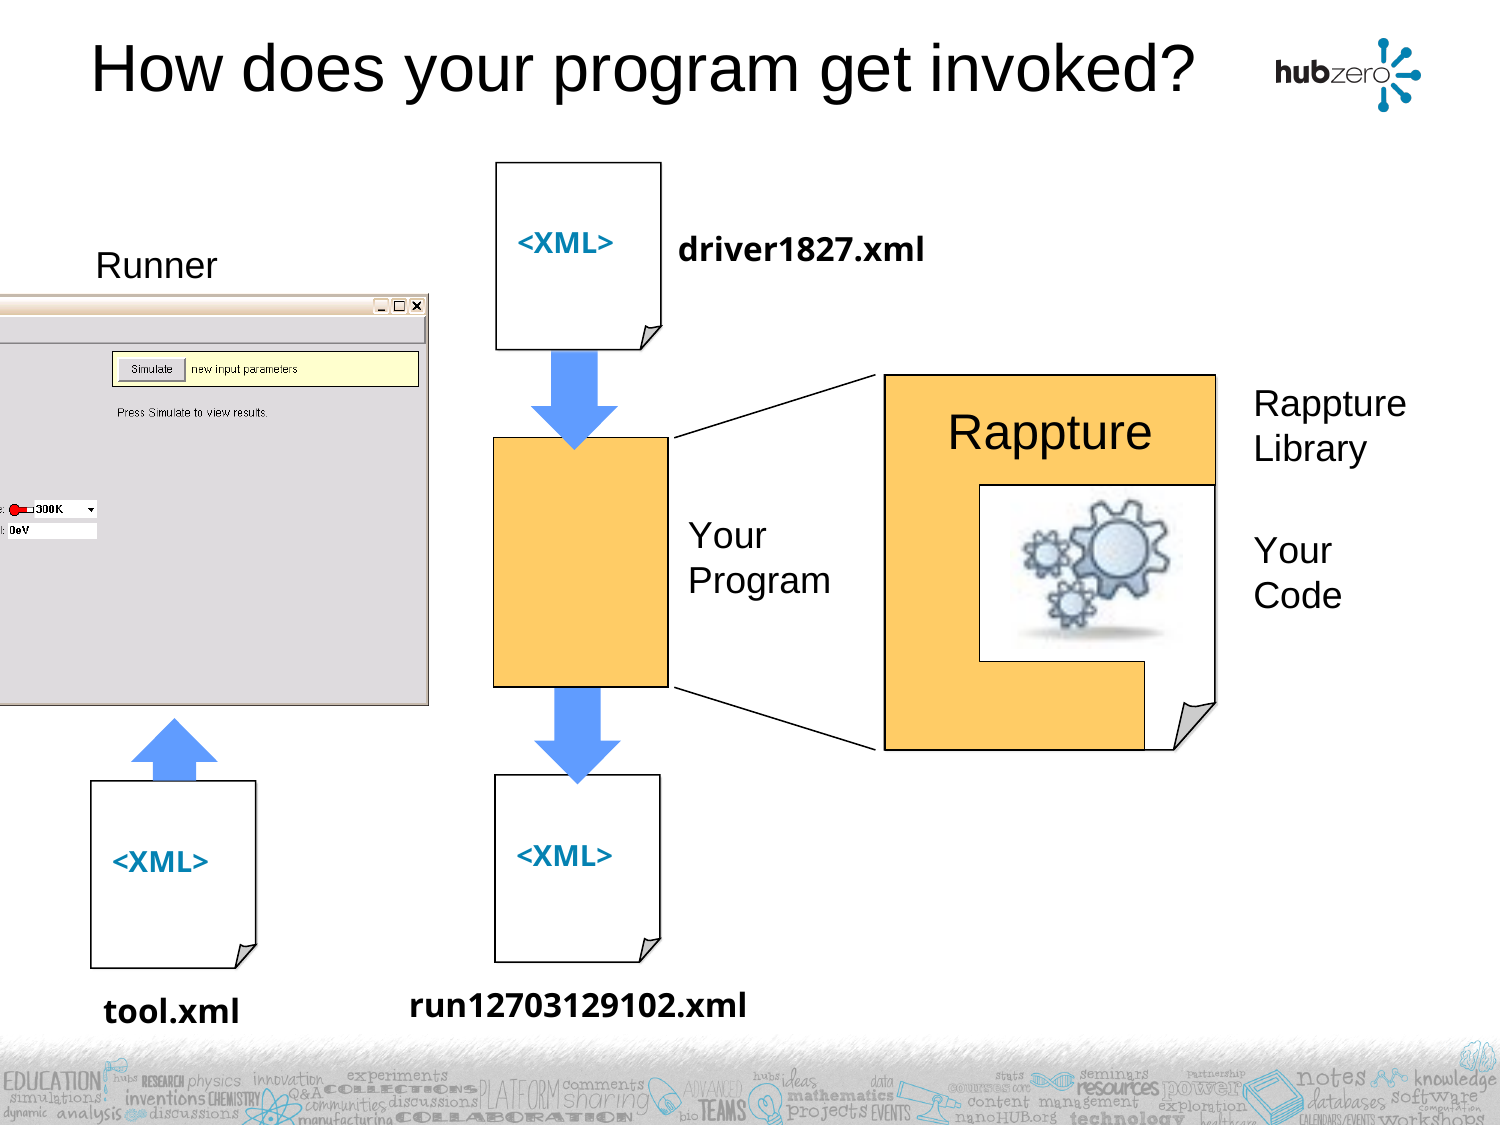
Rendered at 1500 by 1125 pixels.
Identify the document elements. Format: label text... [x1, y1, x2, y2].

text_box driver1827.xml [663, 220, 941, 276]
text_box Rappture Library [1238, 371, 1423, 478]
text_box run12703129102.xml [393, 976, 763, 1032]
text_box Rappture [932, 391, 1169, 468]
text_box [884, 375, 1216, 750]
text_box <XML> [502, 217, 630, 268]
text_box [493, 162, 669, 963]
picture [0, 1034, 1500, 1125]
text_box Runner [80, 233, 233, 294]
text_box <XML> [501, 829, 629, 880]
picture [1010, 486, 1183, 649]
text_box tool.xml [88, 982, 256, 1039]
text_box Your Code [1238, 518, 1358, 624]
text_box [90, 718, 256, 969]
picture [1272, 35, 1424, 115]
text_box How does your program get invoked? [75, 12, 1249, 118]
text_box Your Program [673, 503, 847, 609]
picture [0, 293, 429, 707]
text_box <XML> [97, 835, 225, 887]
